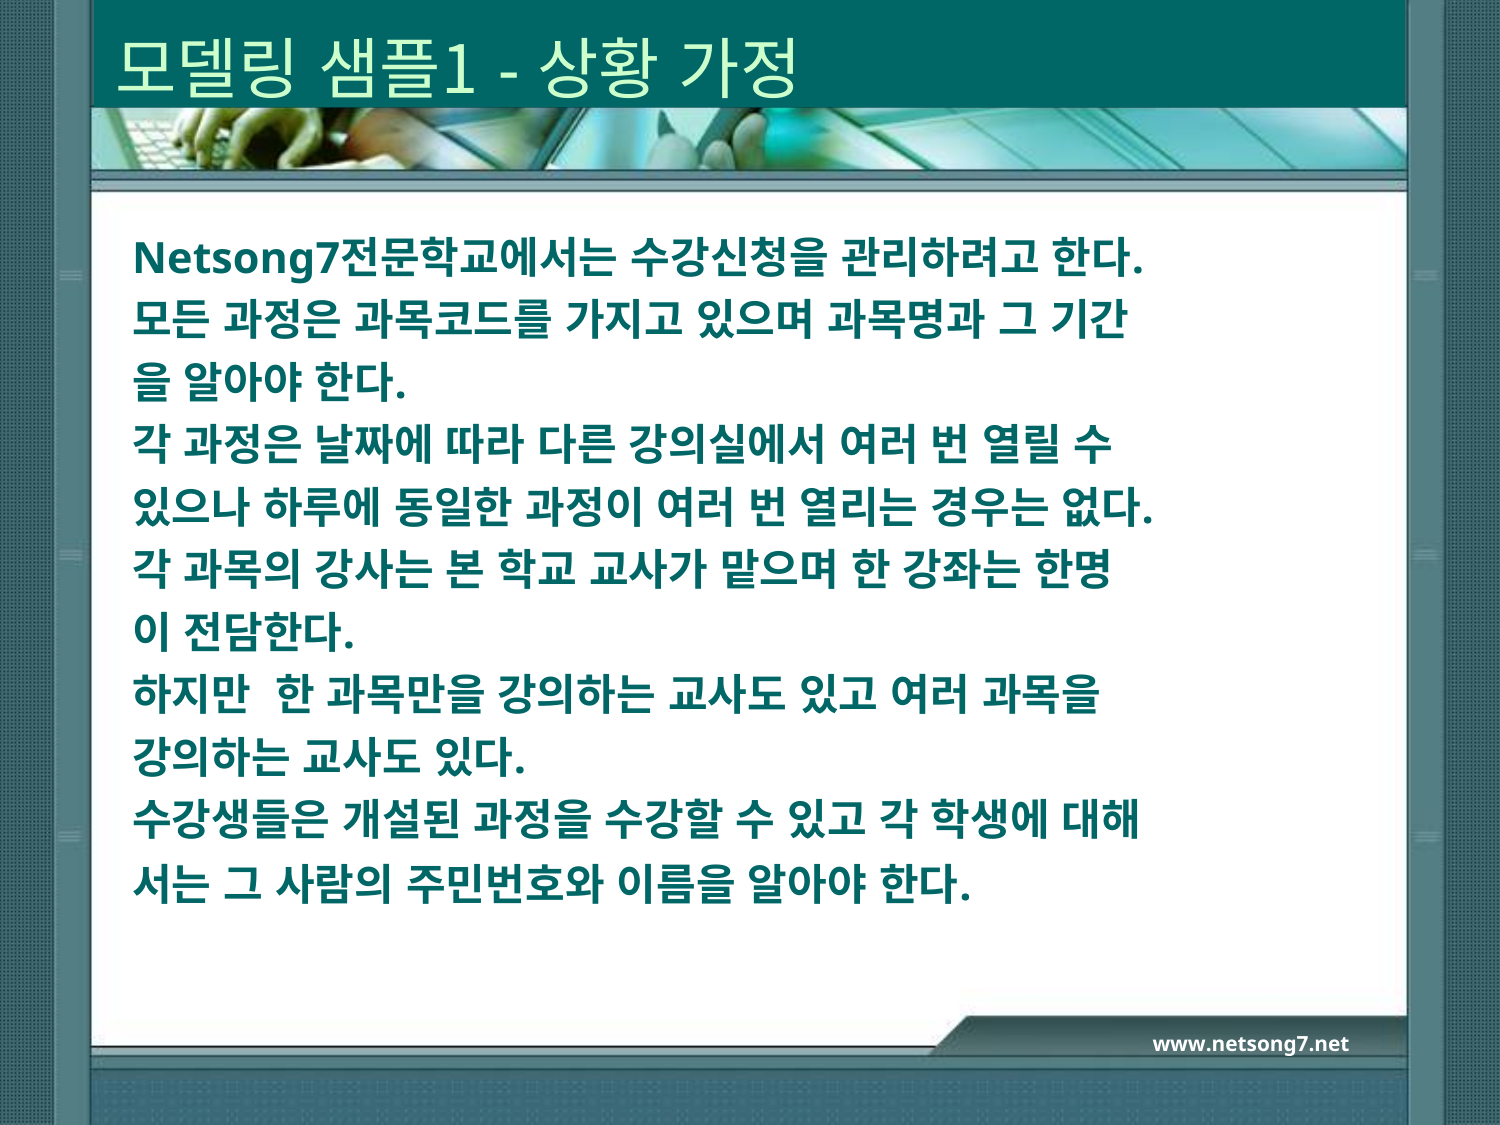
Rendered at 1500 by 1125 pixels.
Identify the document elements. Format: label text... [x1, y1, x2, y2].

list Netsong7전문학교에서는 수강신청을 관리하려고 한다. 모든 과정은 과목코드를 가지고 있으며 과목명과 그 기간 을 알아야 한다. 각 과정은 날짜에 따라 다른 강의실에서 여러 번 열릴 수 있으나 하루에 동일한 과정이 여러 번 열리는 경우는 없다. 각 과목의 강사는 본 학교 교사가 맡으며 한 강좌는 한명 이 전담한다. 하지만 한 과목만을 강의하는 교사도 있고 여러 과목을 강의하는 교사도 있다. 수강생들은 개설된 과정을 수강할 수 있고 각 학생에 대해 서는 그 사람의 주민번호와 이름을 알아야 한다. [117, 222, 1368, 972]
picture [0, 0, 1500, 1125]
title 모델링 샘플1 - 상황 가정 [100, 19, 1400, 102]
text_box www.netsong7.net [986, 1023, 1365, 1062]
